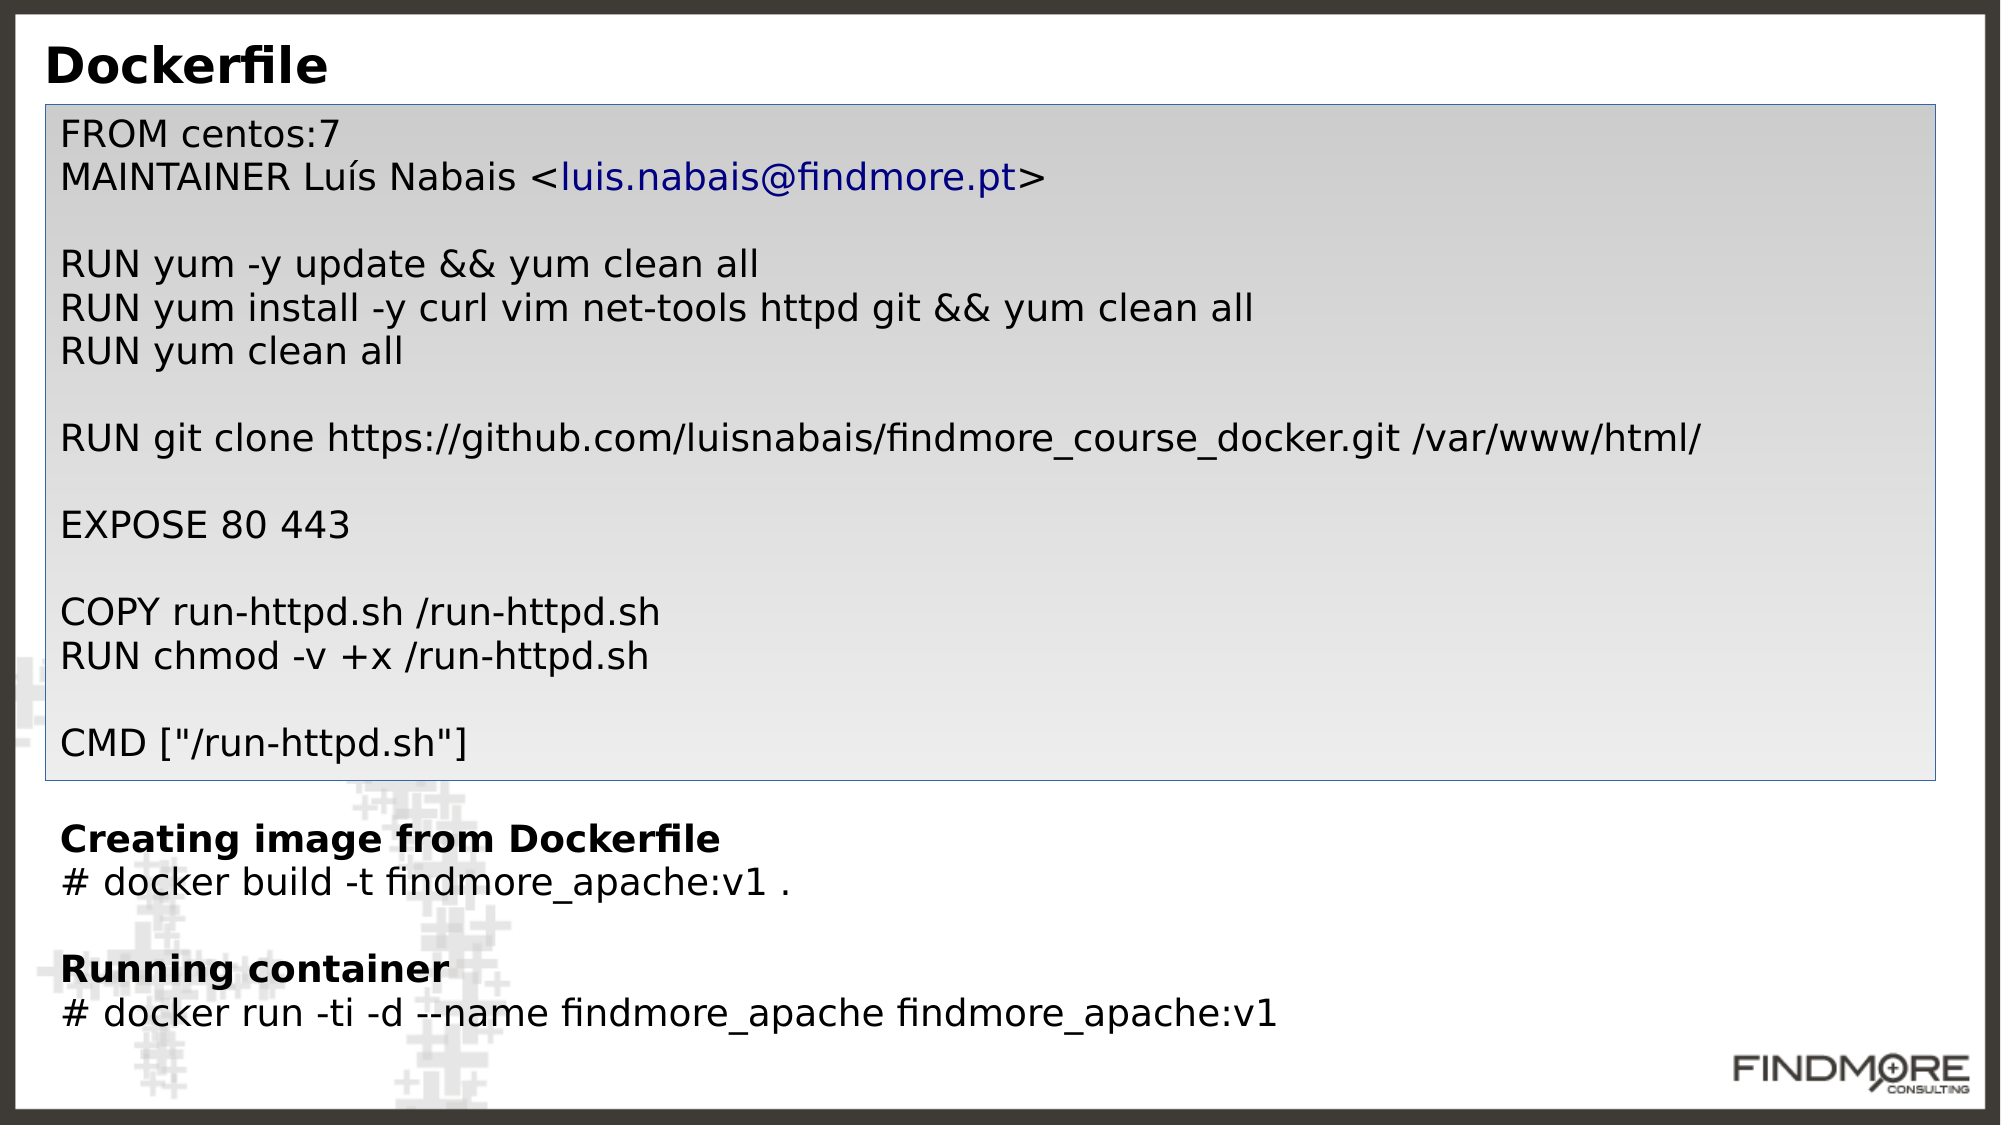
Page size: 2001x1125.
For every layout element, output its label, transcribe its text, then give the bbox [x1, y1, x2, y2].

text_box FROM centos:7 MAINTAINER Luís Nabais <luis.nabais@findmore.pt> RUN yum -y update && yum clean all RUN yum install -y curl vim net-tools httpd git && yum clean all RUN yum clean all RUN git clone https://github.com/luisnabais/findmore_course_docker.git /var/www/html/ EXPOSE 80 443 COPY run-httpd.sh /run-httpd.sh RUN chmod -v +x /run-httpd.sh CMD ["/run-httpd.sh"] [45, 104, 1936, 781]
text_box Creating image from Dockerfile # docker build -t findmore_apache:v1 . Running container # docker run -ti -d --name findmore_apache findmore_apache:v1 [45, 810, 1936, 1043]
picture [0, 0, 2001, 1125]
text_box Dockerfile [30, 30, 1951, 1036]
